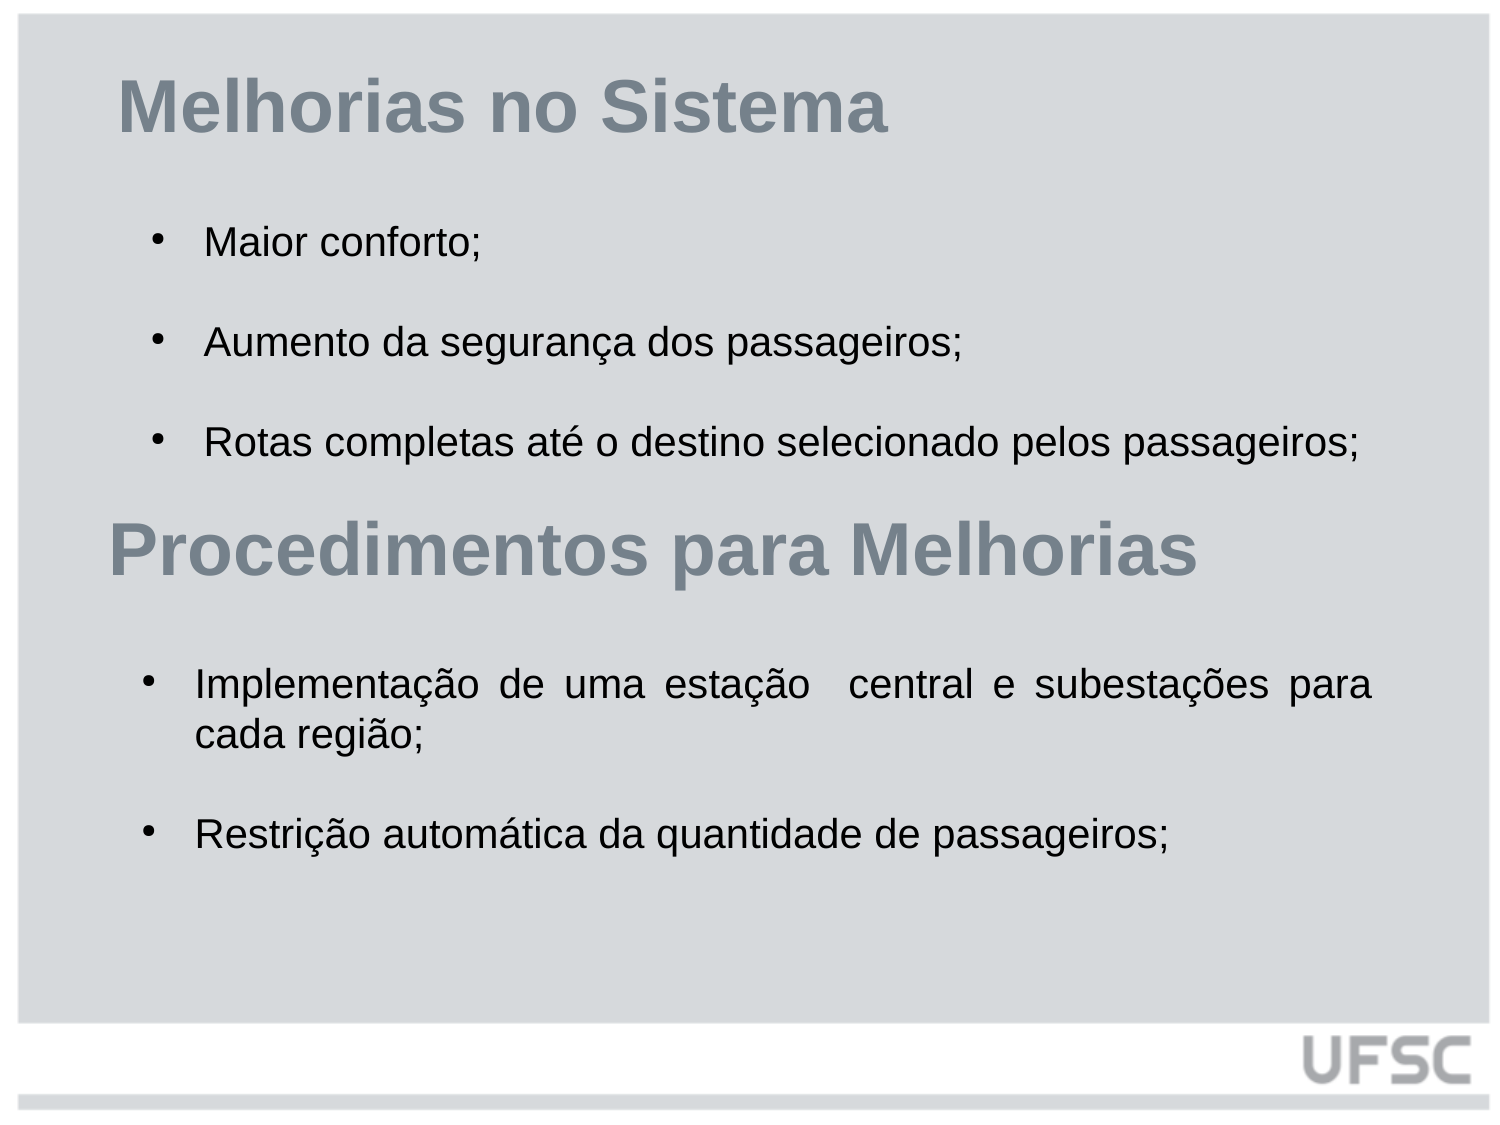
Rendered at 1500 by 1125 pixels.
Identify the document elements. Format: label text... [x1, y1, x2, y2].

title Procedimentos para Melhorias [94, 502, 1388, 621]
list Implementação de uma estação central e subestações para cada região; Restrição automática da quantidade de passageiros; [109, 649, 1388, 944]
picture [0, 0, 1500, 1125]
list Maior conforto; Aumento da segurança dos passageiros; Rotas completas até o destino selecionado pelos passageiros; [118, 207, 1397, 502]
title Melhorias no Sistema [103, 59, 1397, 178]
